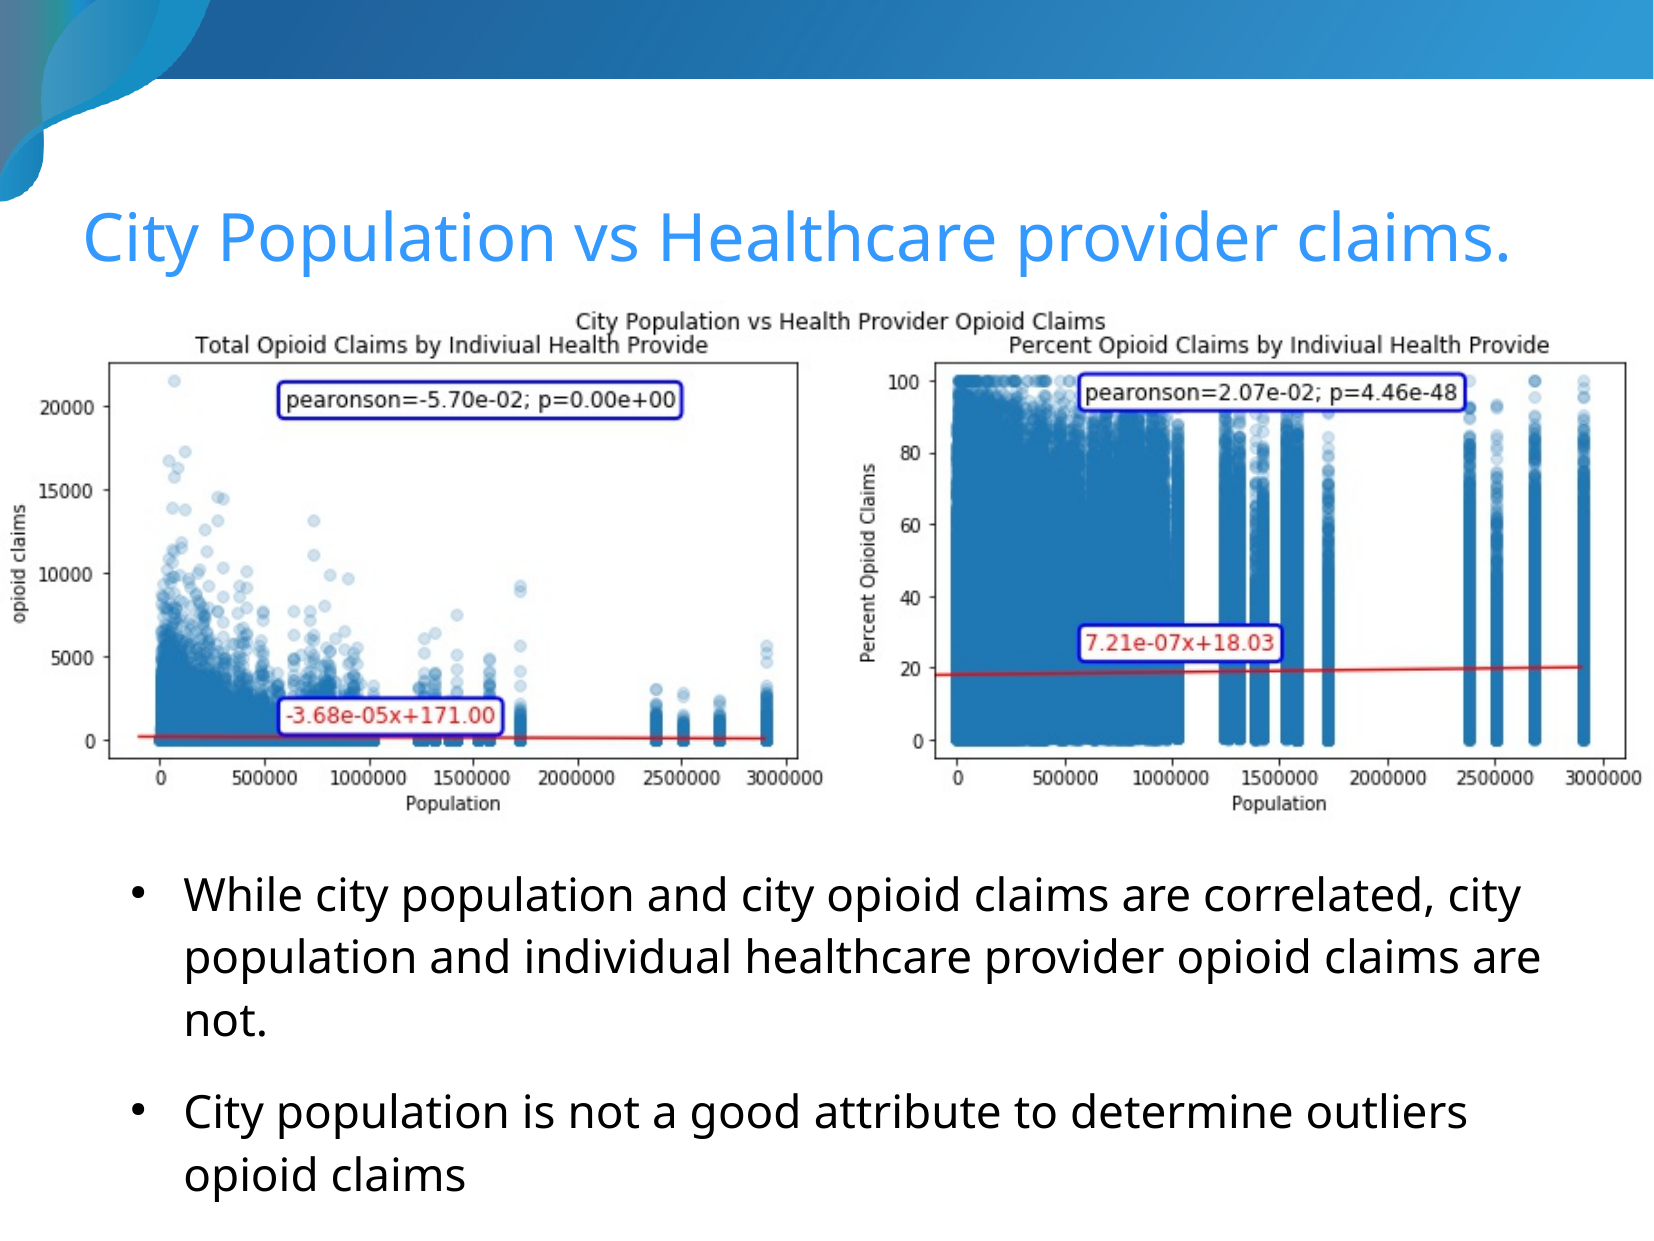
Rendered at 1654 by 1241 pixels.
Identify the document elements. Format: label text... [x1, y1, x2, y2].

list While city population and city opioid claims are correlated, city population and individual healthcare provider opioid claims are not. City population is not a good attribute to determine outliers opioid claims [112, 862, 1571, 1159]
picture [0, 0, 1654, 1241]
title City Population vs Healthcare provider claims. [82, 132, 1571, 299]
